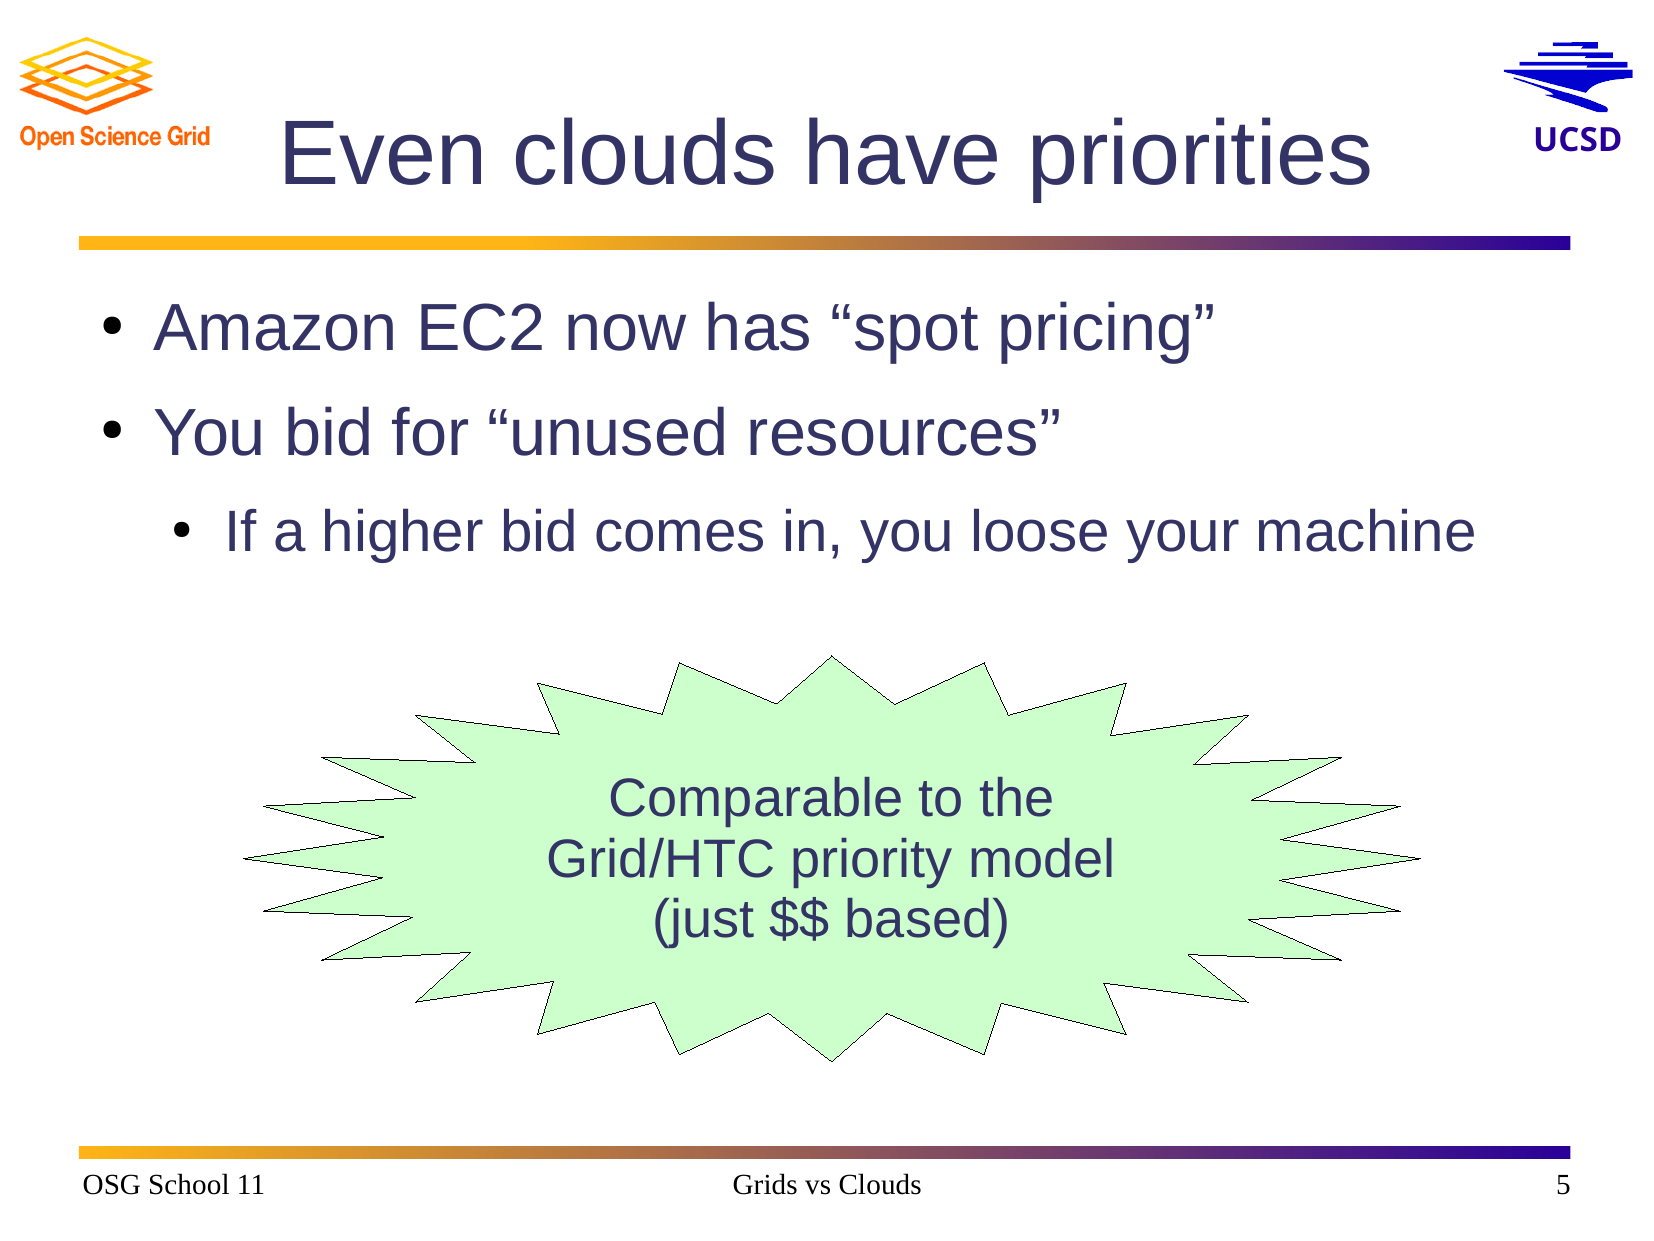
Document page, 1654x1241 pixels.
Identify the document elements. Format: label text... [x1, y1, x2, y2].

picture [0, 14, 229, 167]
list Amazon EC2 now has “spot pricing” You bid for “unused resources” If a higher bid comes in, you loose your machine [82, 290, 1571, 1109]
text_box Comparable to the Grid/HTC priority model (just $$ based) [243, 655, 1421, 1062]
title Even clouds have priorities [82, 56, 1571, 250]
picture [1495, 42, 1637, 118]
